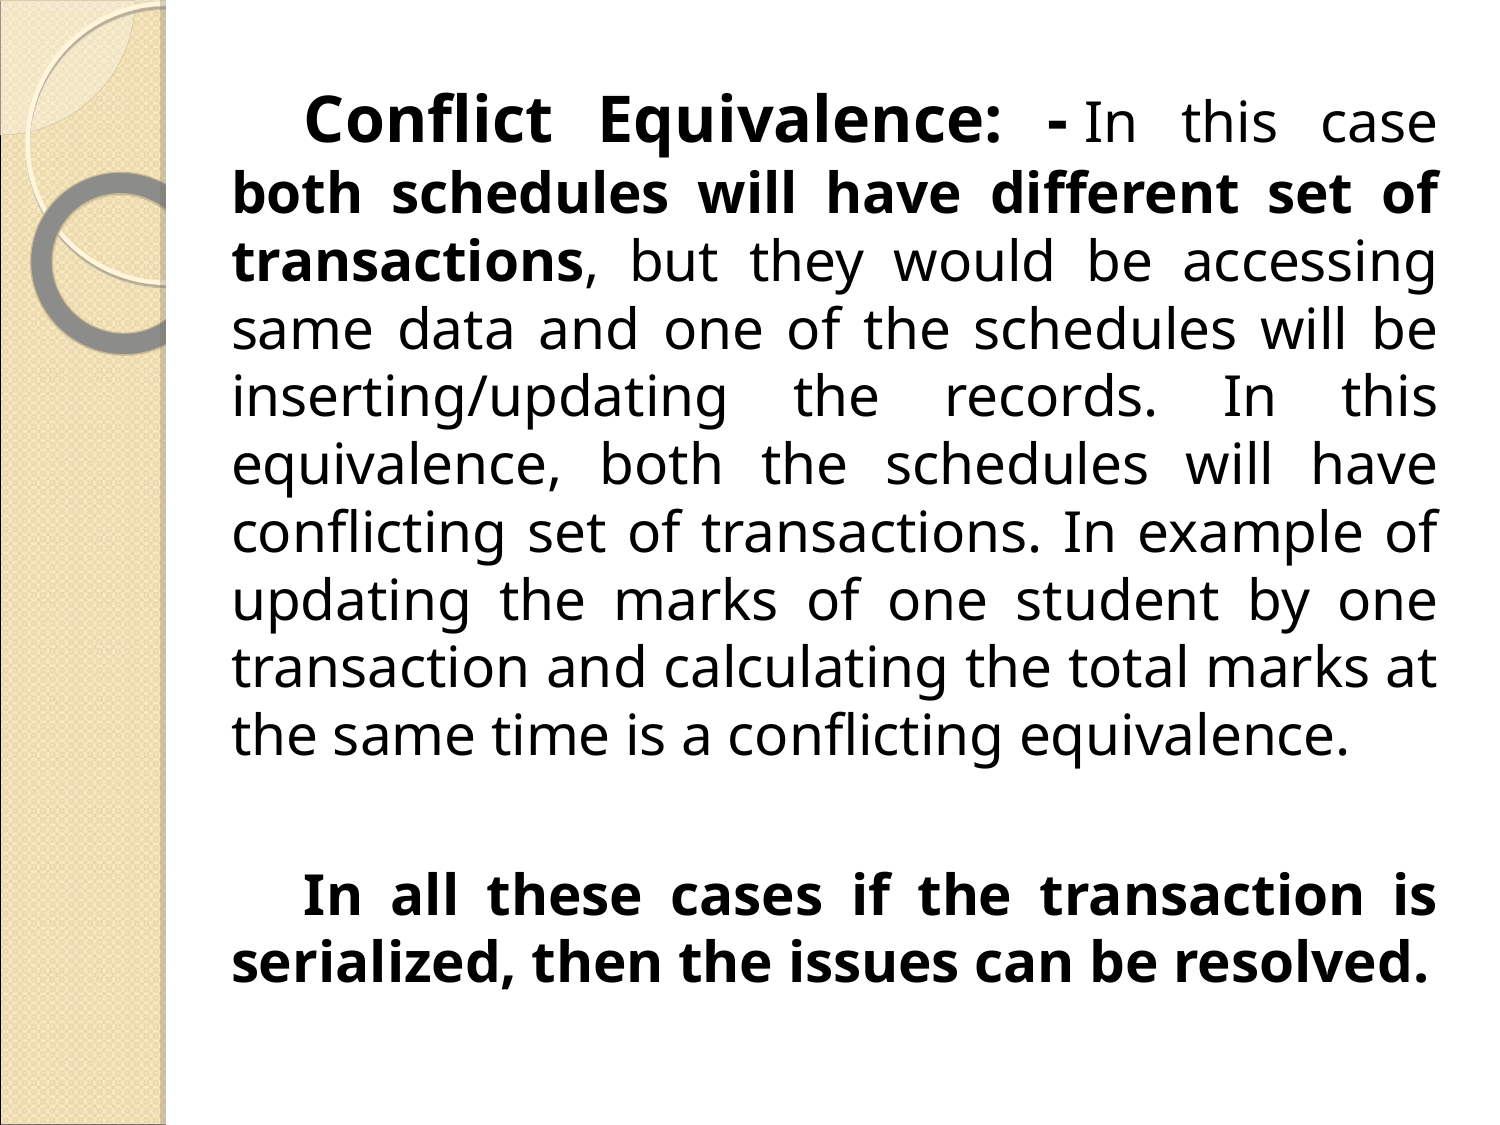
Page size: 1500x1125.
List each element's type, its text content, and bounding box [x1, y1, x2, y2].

list Conflict Equivalence: - In this case both schedules will have different set of transactions, but they would be accessing same data and one of the schedules will be inserting/updating the records. In this equivalence, both the schedules will have conflicting set of transactions. In example of updating the marks of one student by one transaction and calculating the total marks at the same time is a conflicting equivalence. In all these cases if the transaction is serialized, then the issues can be resolved. [99, 62, 1454, 1063]
